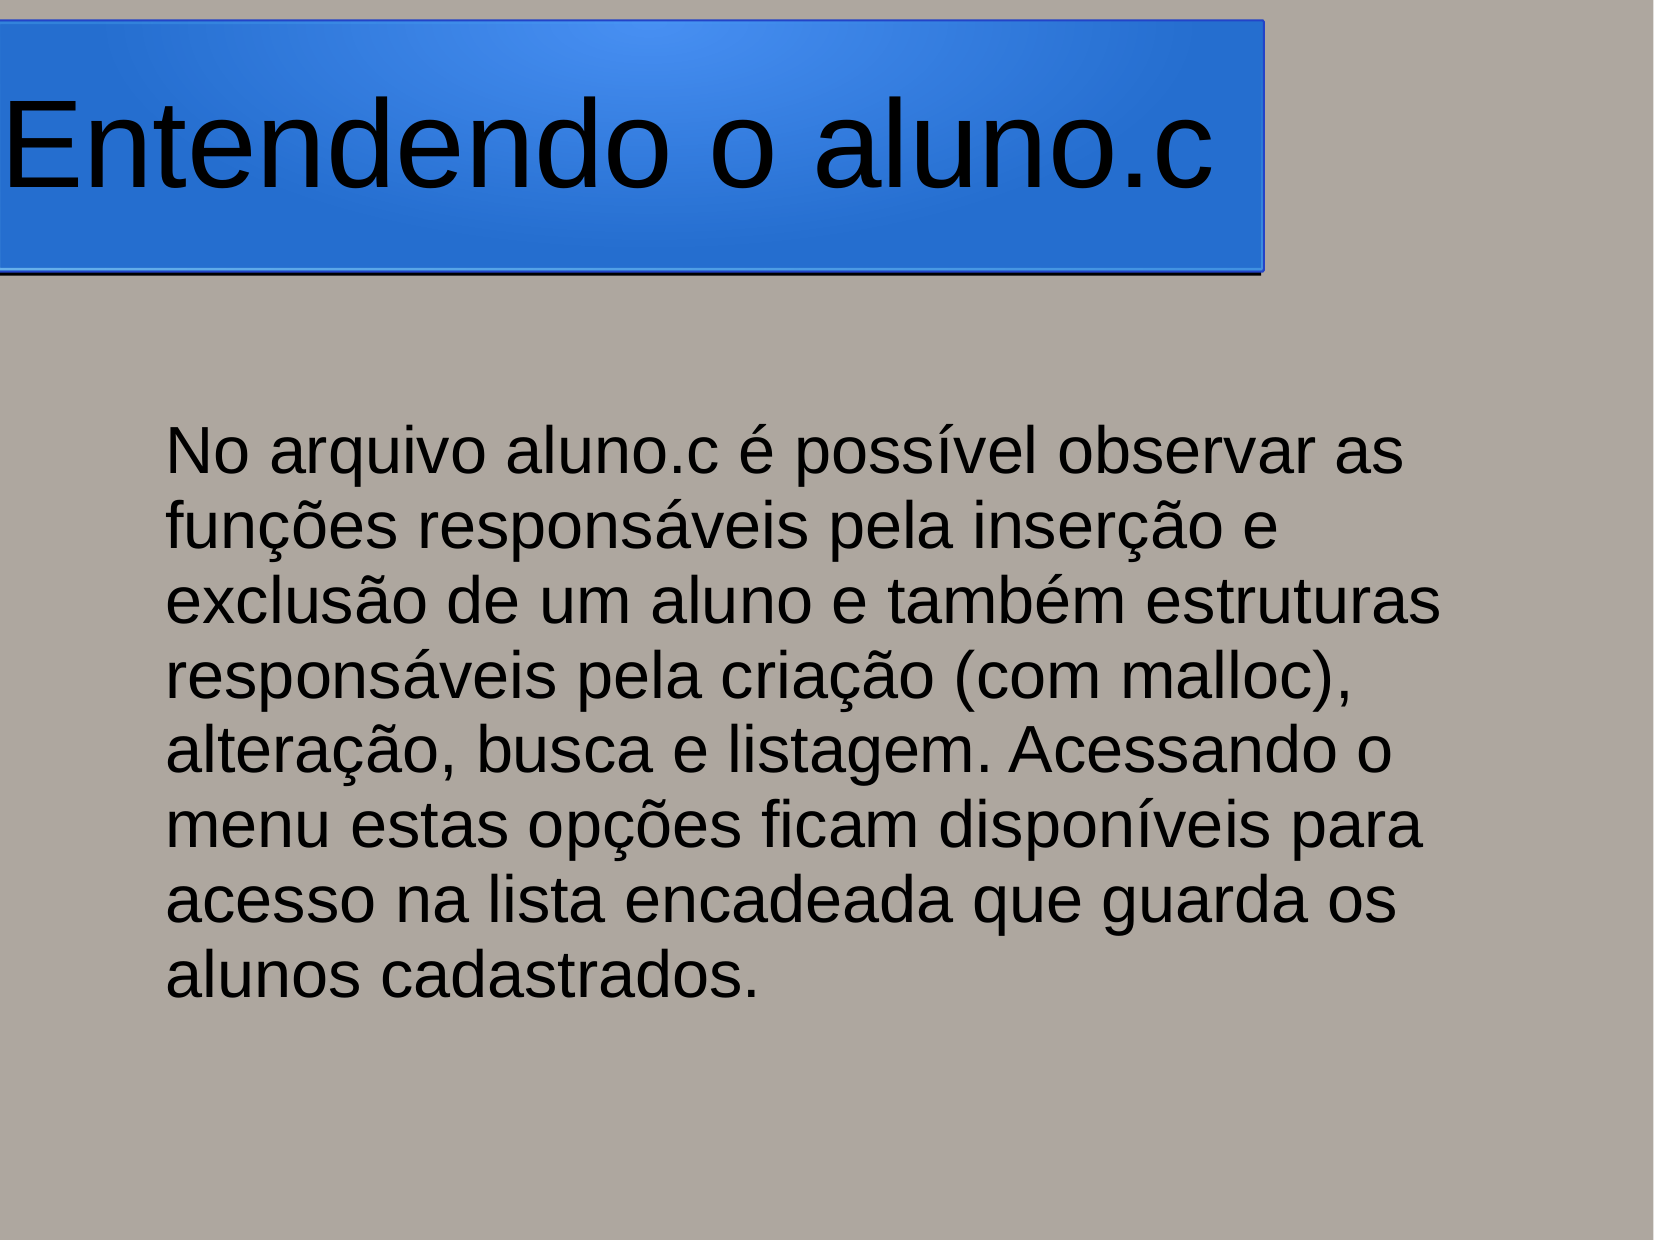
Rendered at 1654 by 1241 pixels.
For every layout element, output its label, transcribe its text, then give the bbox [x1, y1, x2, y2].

title Entendendo o aluno.c [0, 41, 1312, 247]
list No arquivo aluno.c é possível observar as funções responsáveis pela inserção e exclusão de um aluno e também estruturas responsáveis pela criação (com malloc), alteração, busca e listagem. Acessando o menu estas opções ficam disponíveis para acesso na lista encadeada que guarda os alunos cadastrados. [94, 413, 1550, 1170]
